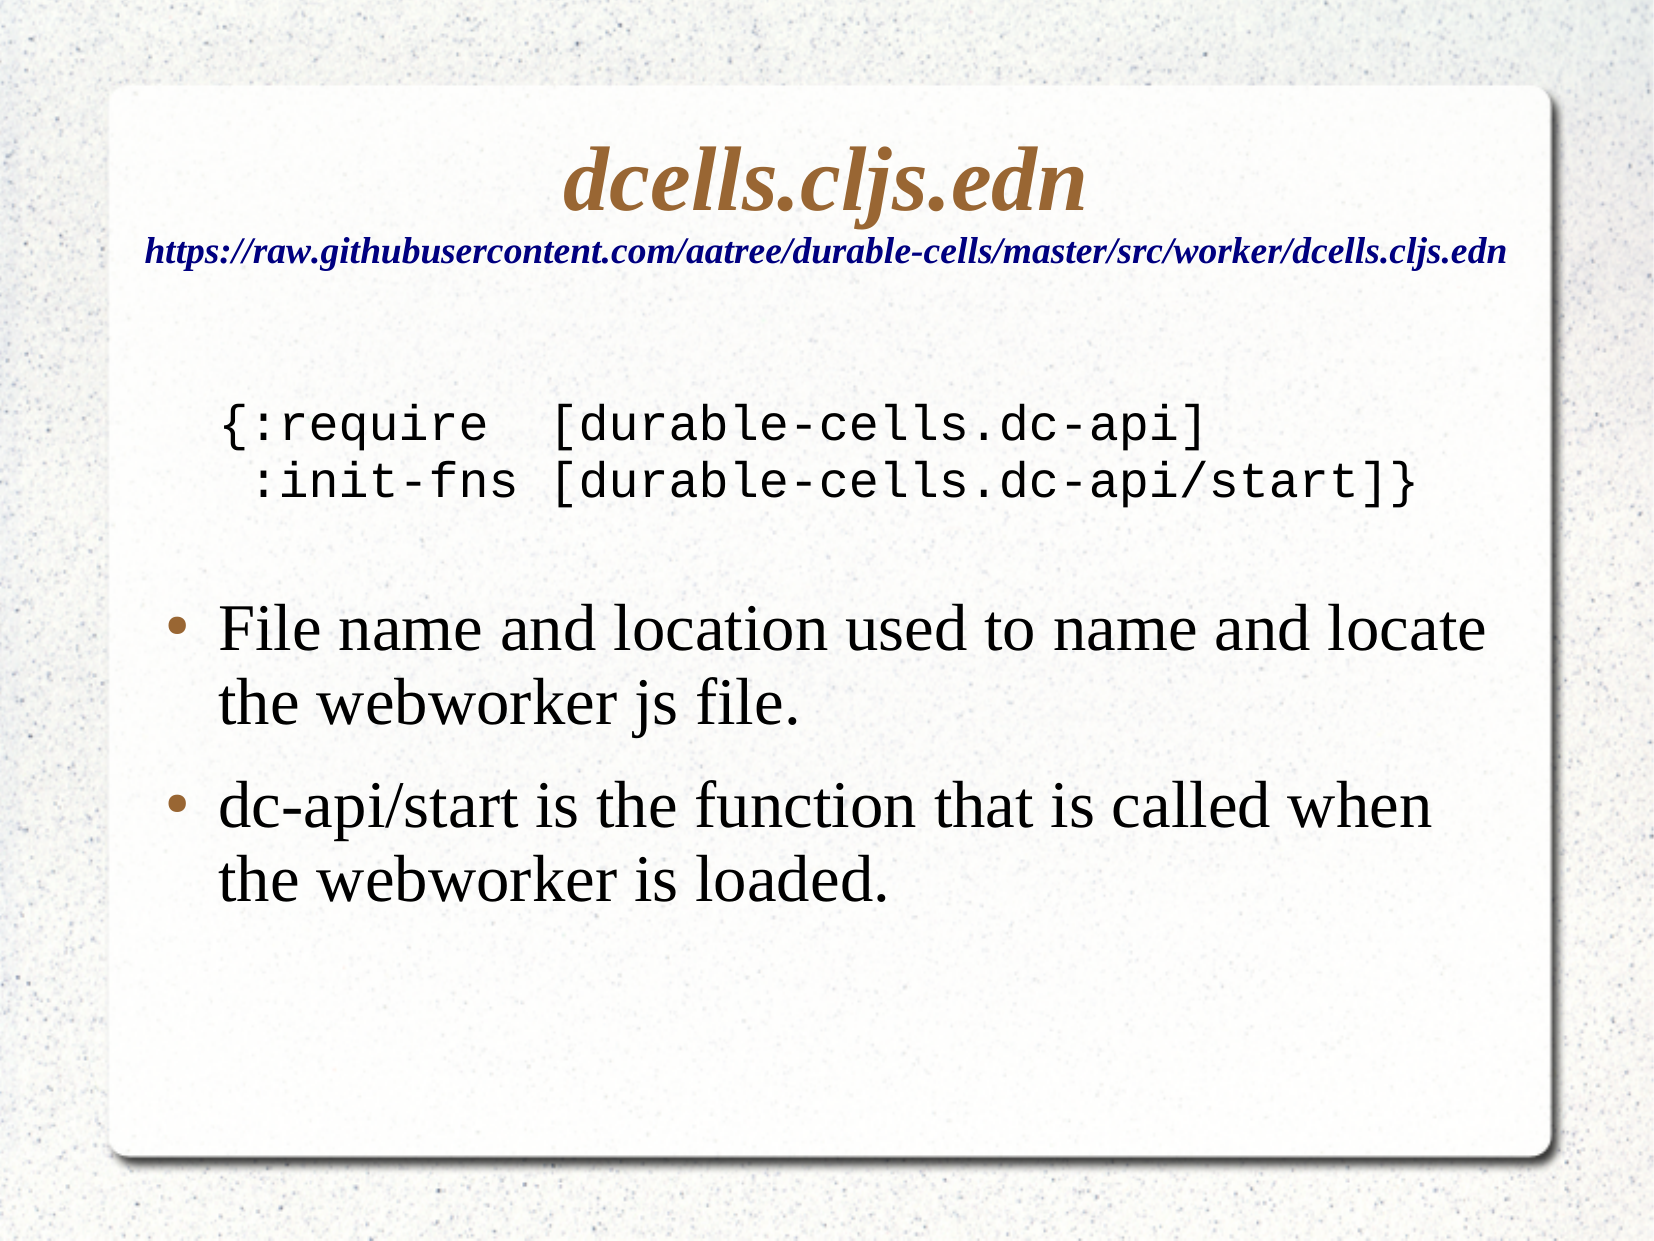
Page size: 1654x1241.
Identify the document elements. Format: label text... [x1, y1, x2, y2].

picture [0, 0, 1654, 1241]
list {:require [durable-cells.dc-api] :init-fns [durable-cells.dc-api/start]} [147, 398, 1506, 590]
title dcells.cljs.edn https://raw.githubusercontent.com/aatree/durable-cells/master/src/worker/dcells.cljs.edn [118, 96, 1536, 304]
list File name and location used to name and locate the webworker js file. dc-api/start is the function that is called when the webworker is loaded. [147, 590, 1506, 917]
